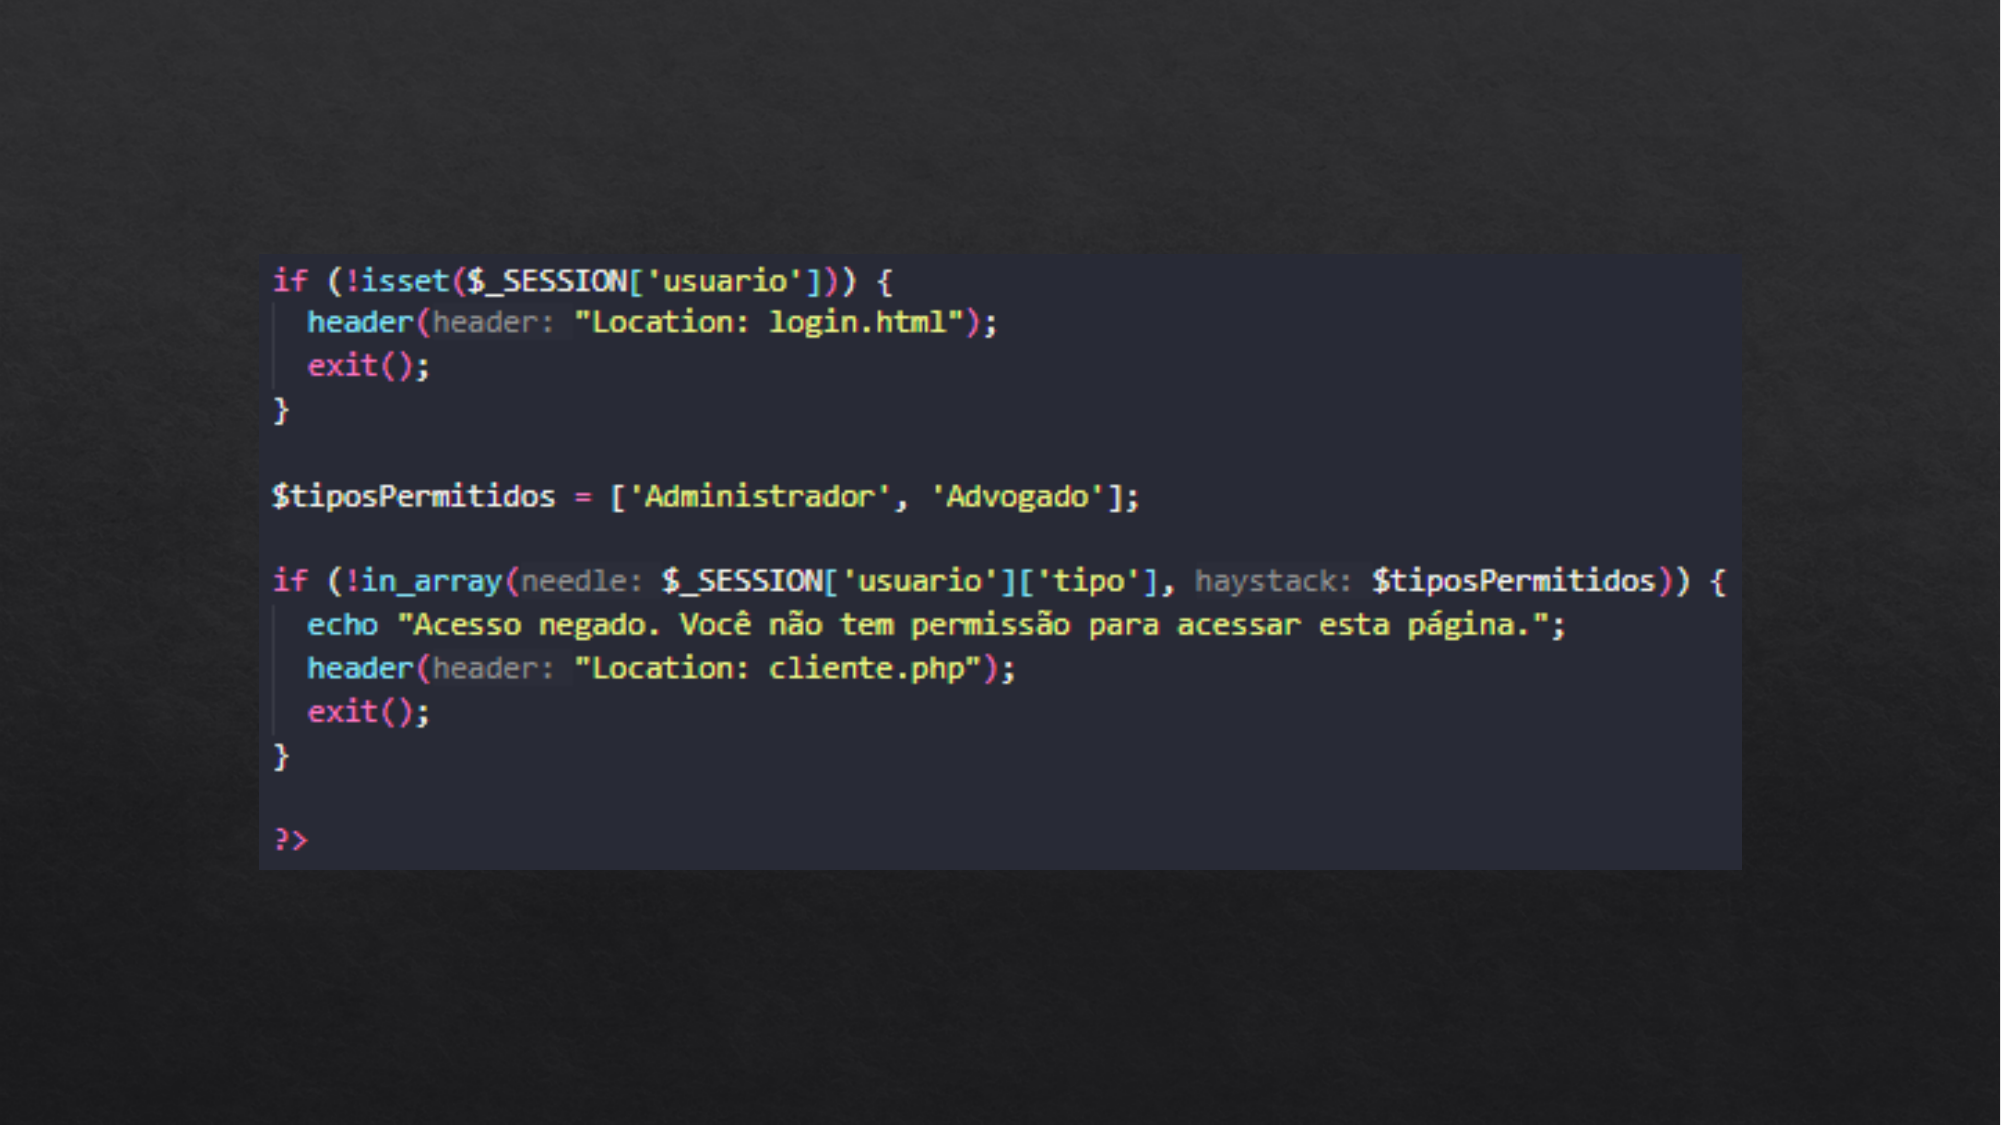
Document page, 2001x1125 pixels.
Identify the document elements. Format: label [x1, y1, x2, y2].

picture [259, 254, 1742, 870]
